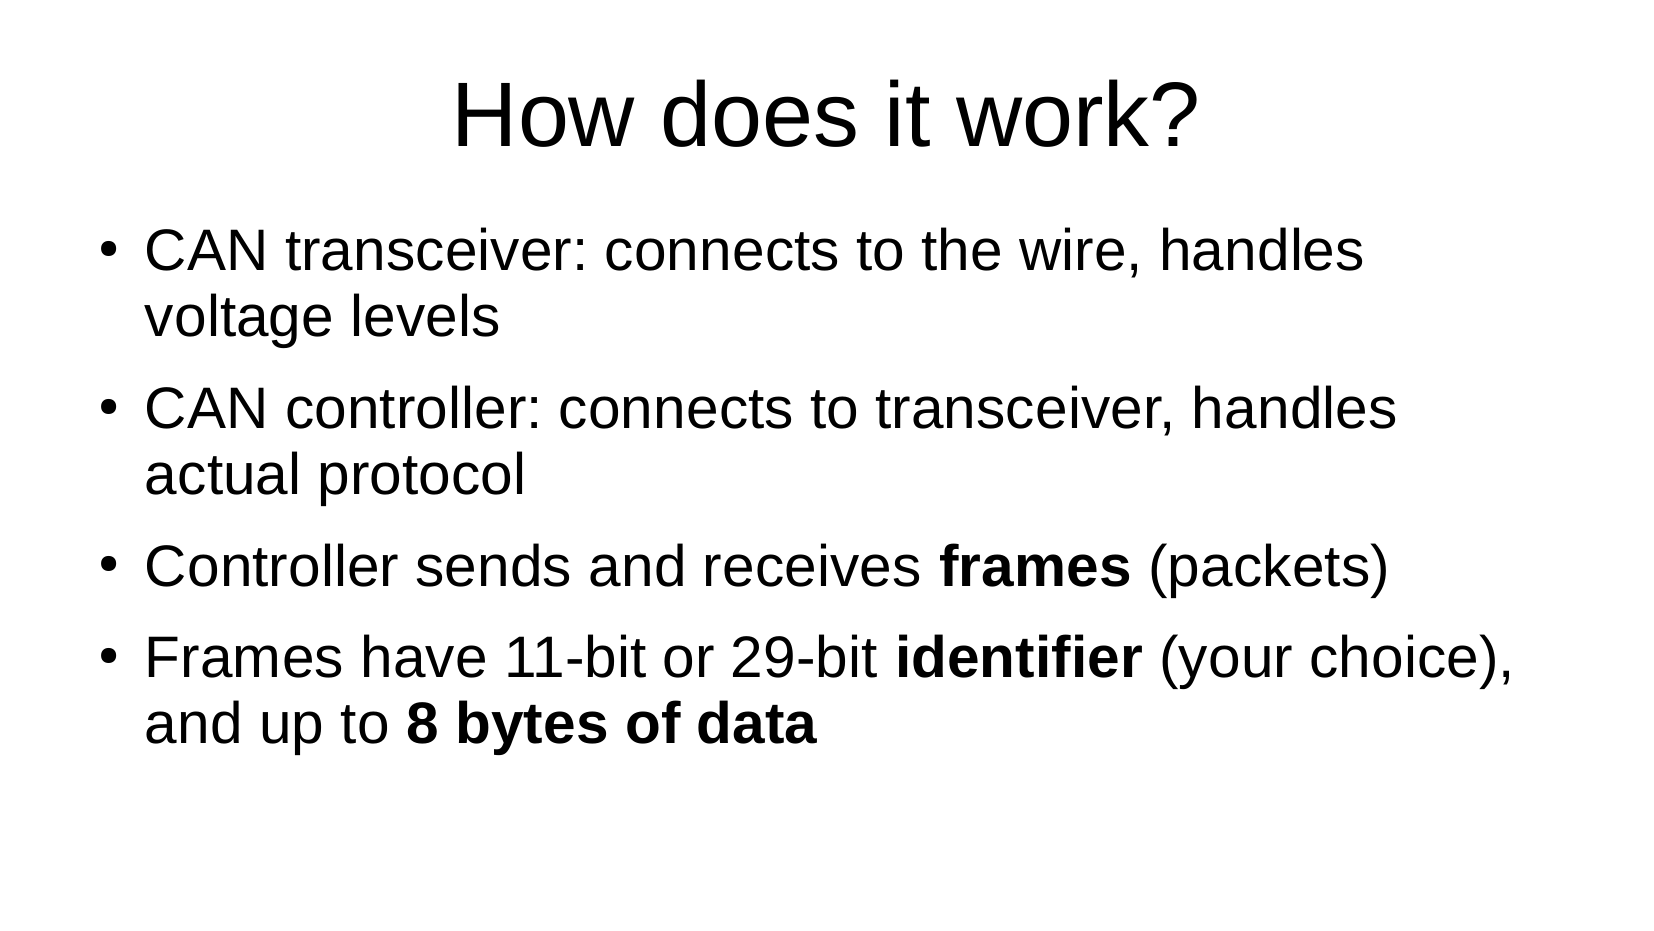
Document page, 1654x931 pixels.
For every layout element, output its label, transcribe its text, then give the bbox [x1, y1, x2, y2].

title How does it work? [82, 37, 1571, 193]
list CAN transceiver: connects to the wire, handles voltage levels CAN controller: connects to transceiver, handles actual protocol Controller sends and receives frames (packets) Frames have 11-bit or 29-bit identifier (your choice), and up to 8 bytes of data [82, 217, 1571, 758]
